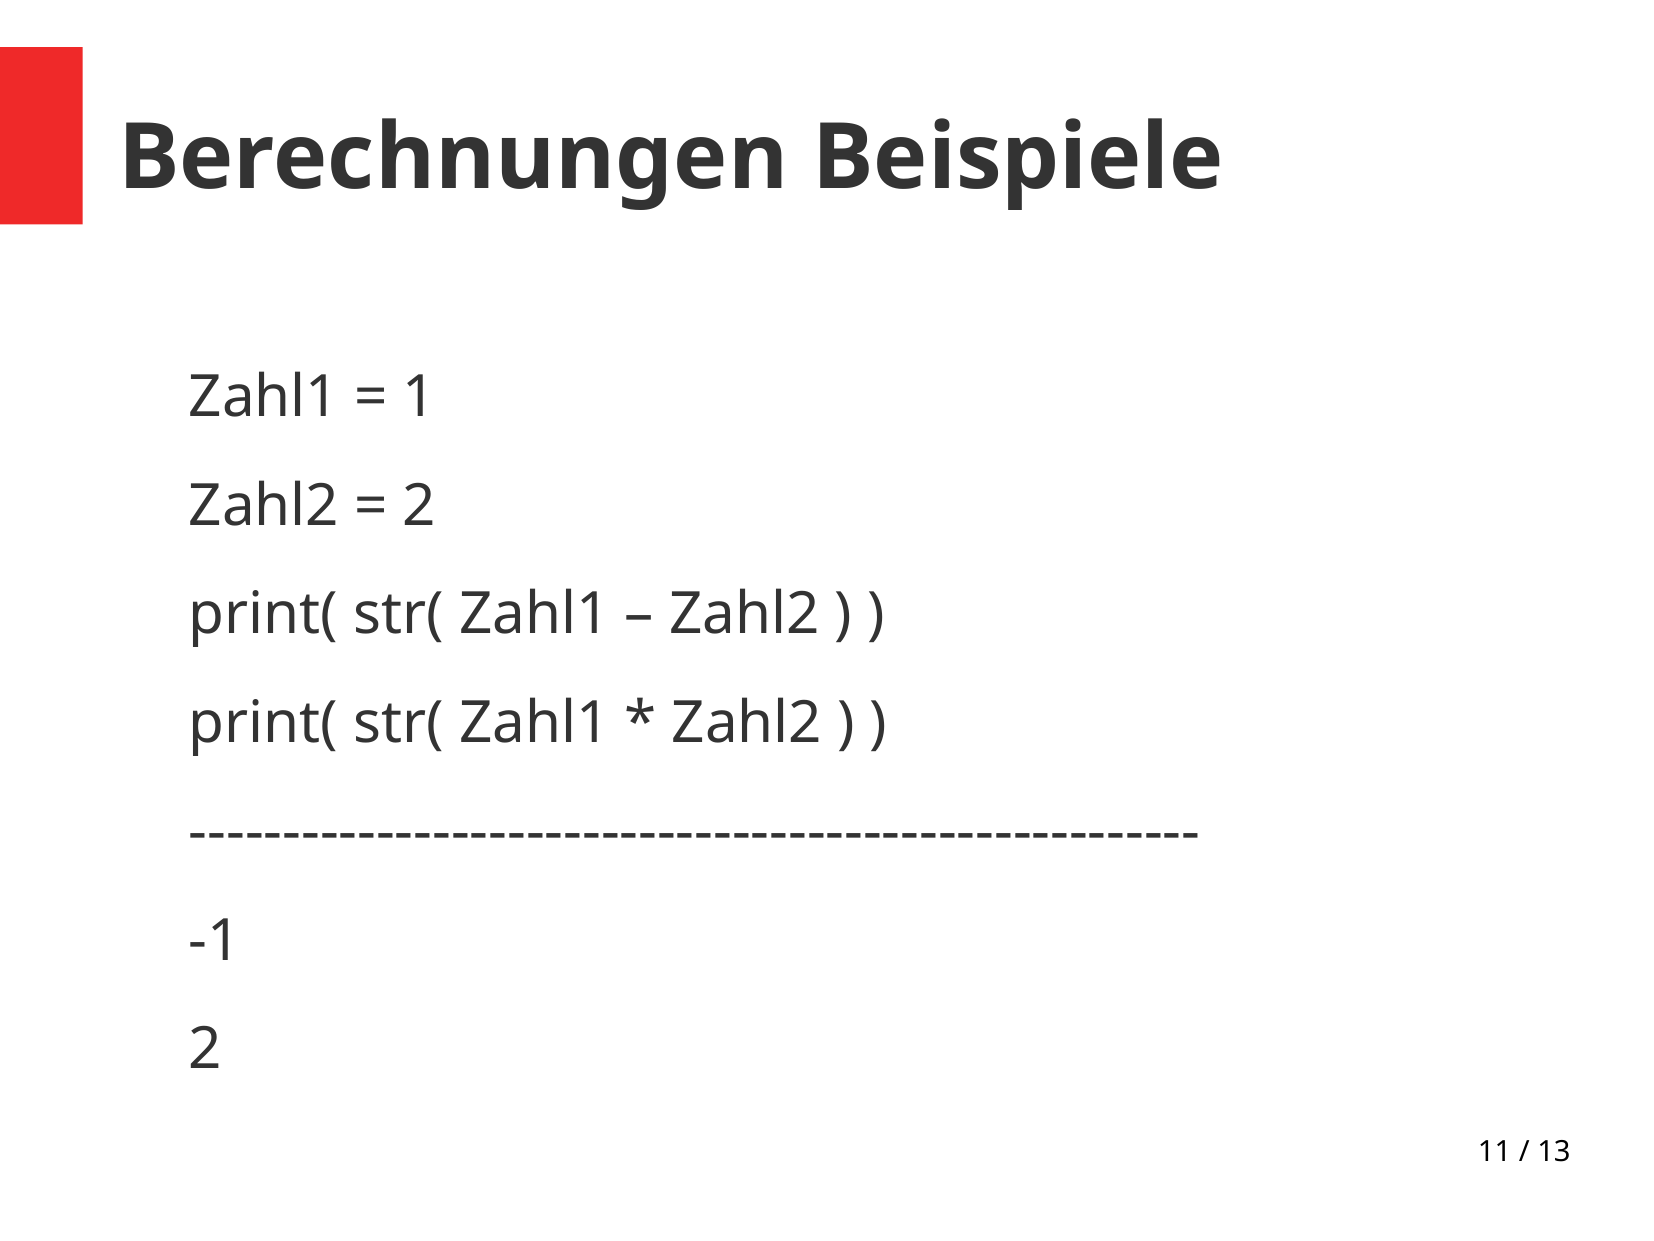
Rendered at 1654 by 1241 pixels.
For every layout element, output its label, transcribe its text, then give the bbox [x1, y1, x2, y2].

list Zahl1 = 1 Zahl2 = 2 print( str( Zahl1 – Zahl2 ) ) print( str( Zahl1 * Zahl2 ) ) ------------------------------------------------------ -1 2 [118, 354, 1536, 1074]
title Berechnungen Beispiele [118, 49, 1571, 257]
